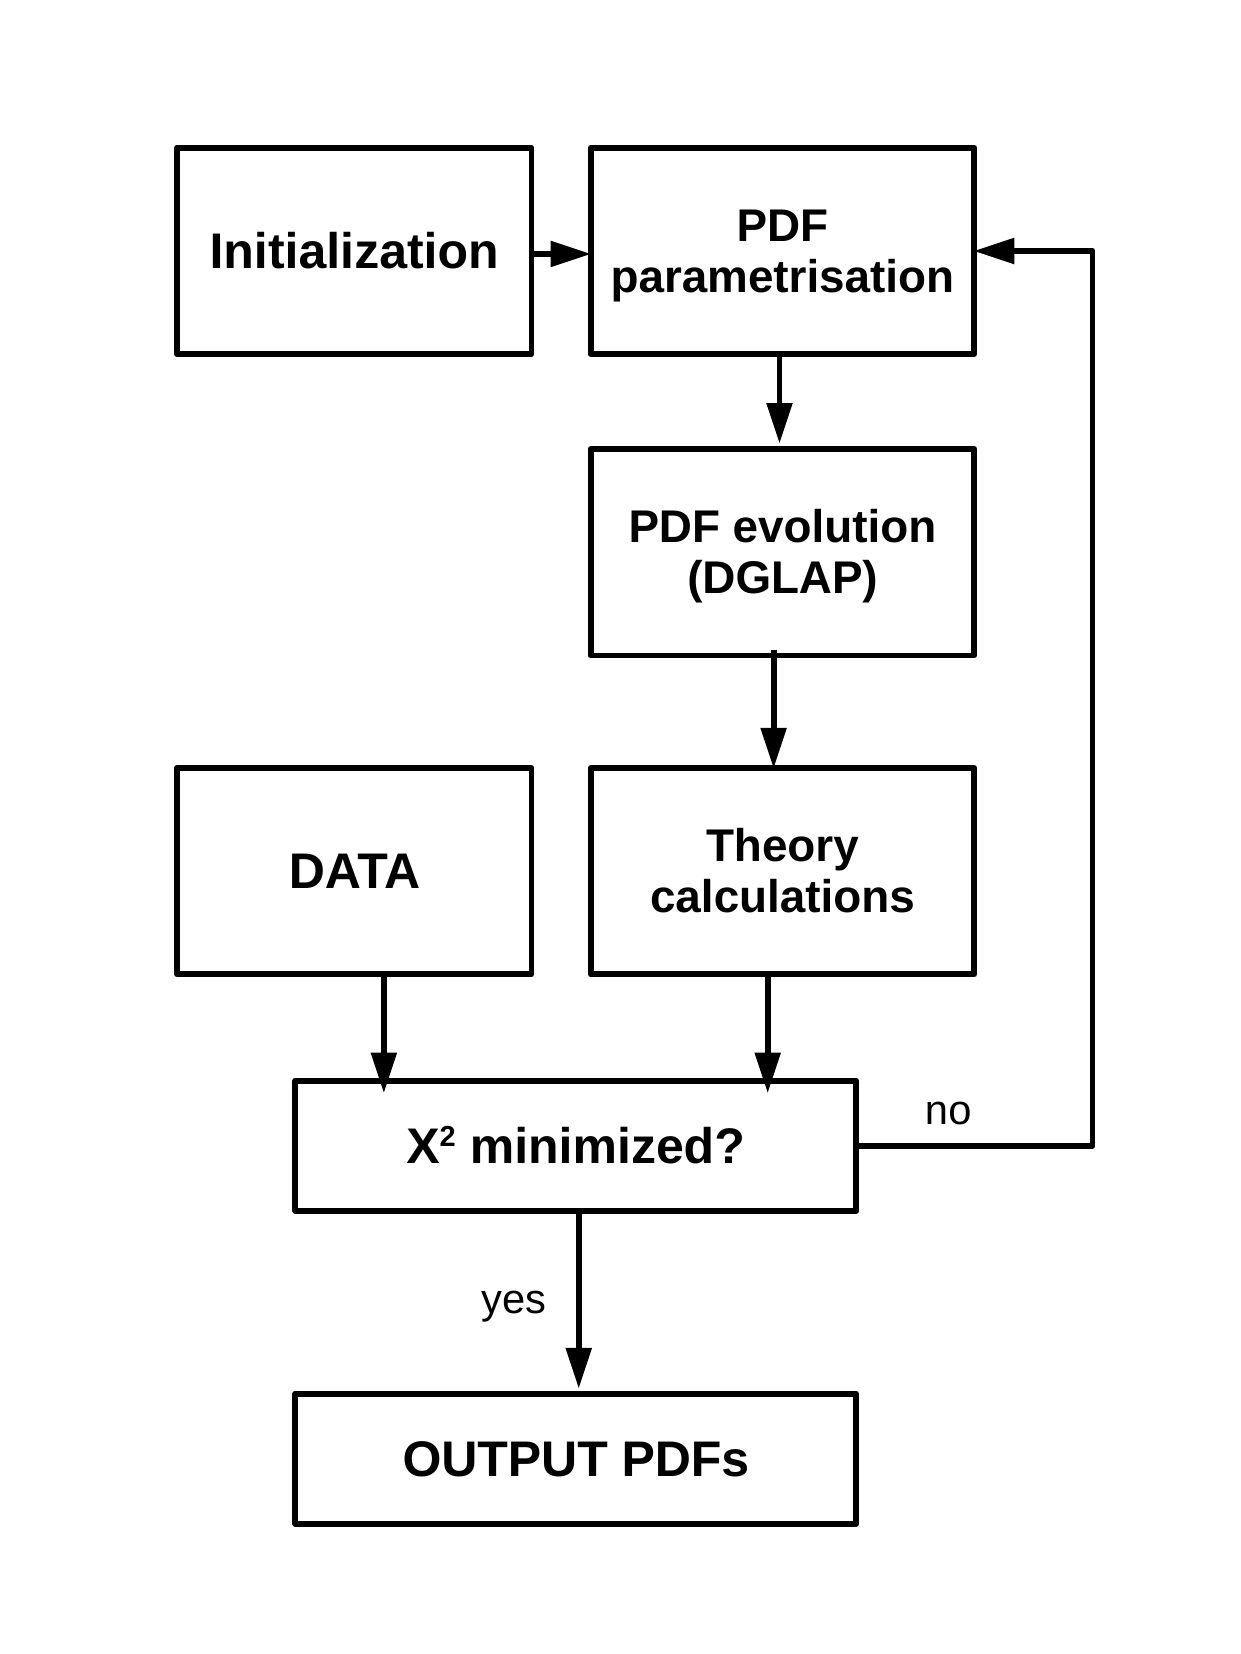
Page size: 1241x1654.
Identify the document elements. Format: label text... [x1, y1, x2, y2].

text_box yes [442, 1268, 562, 1330]
text_box PDF evolution (DGLAP) [590, 448, 975, 656]
text_box DATA [177, 767, 532, 975]
text_box Initialization [177, 147, 532, 355]
text_box Χ2 minimized? [295, 1080, 857, 1211]
text_box PDF parametrisation [590, 147, 975, 355]
text_box Theory calculations [590, 767, 975, 975]
text_box no [897, 1079, 987, 1141]
text_box OUTPUT PDFs [295, 1393, 857, 1524]
